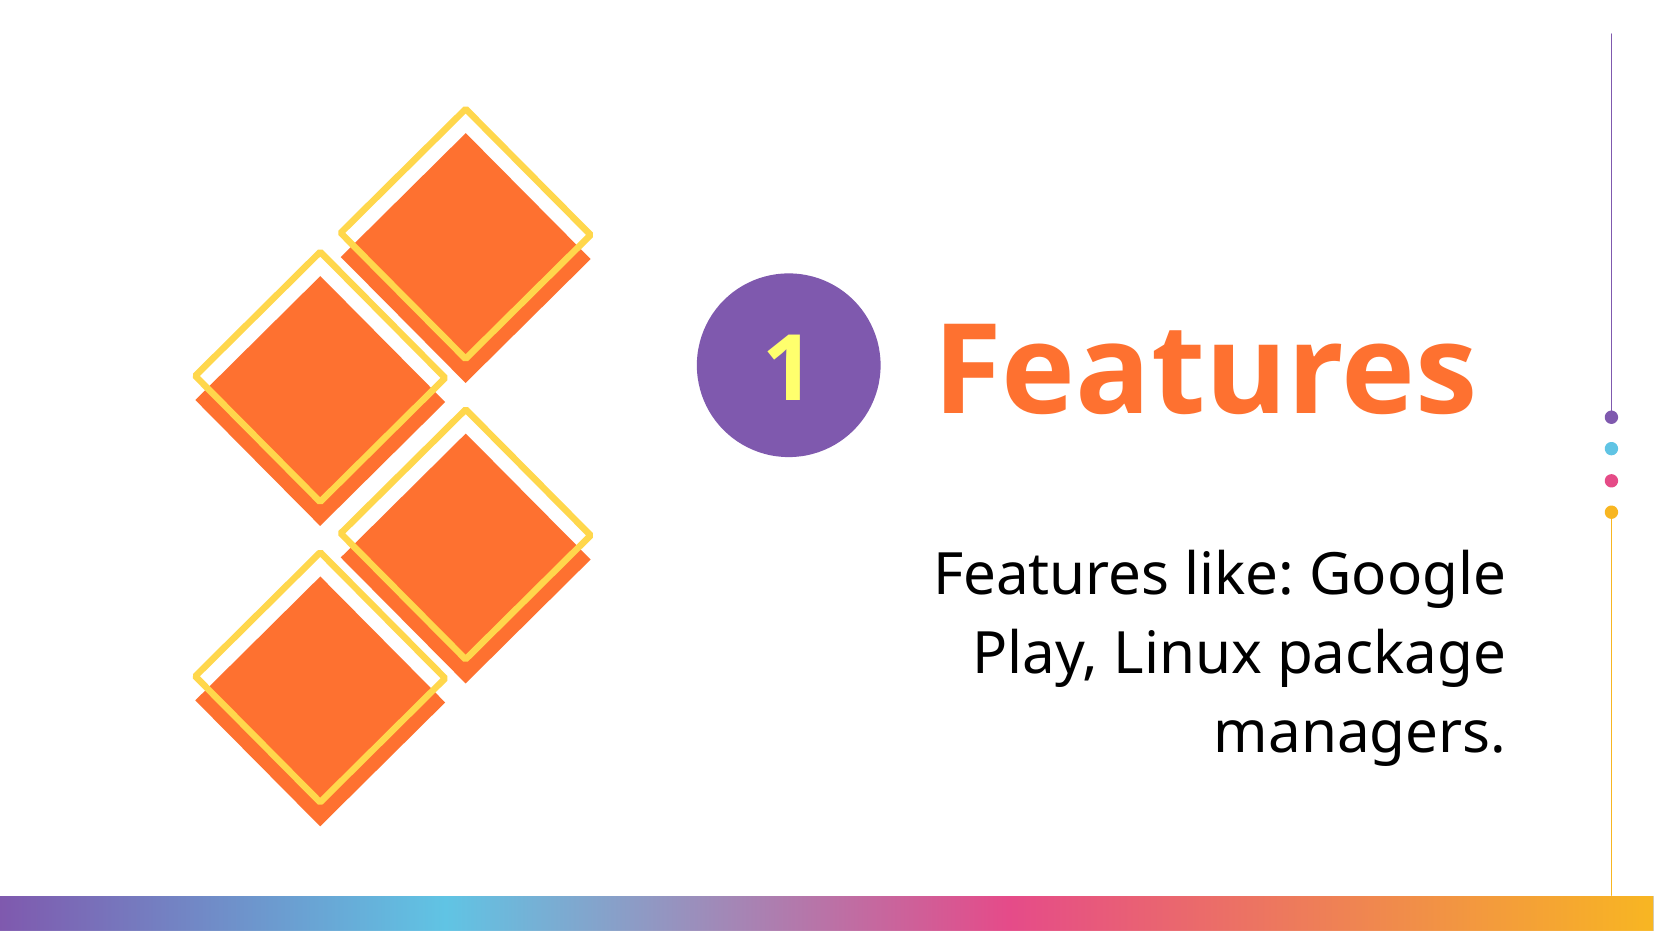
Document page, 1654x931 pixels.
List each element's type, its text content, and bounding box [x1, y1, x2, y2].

title Features [840, 280, 1479, 451]
picture [0, 896, 1654, 931]
text_box 1 [696, 273, 840, 458]
title Features like: Google Play, Linux package managers. [856, 531, 1506, 771]
